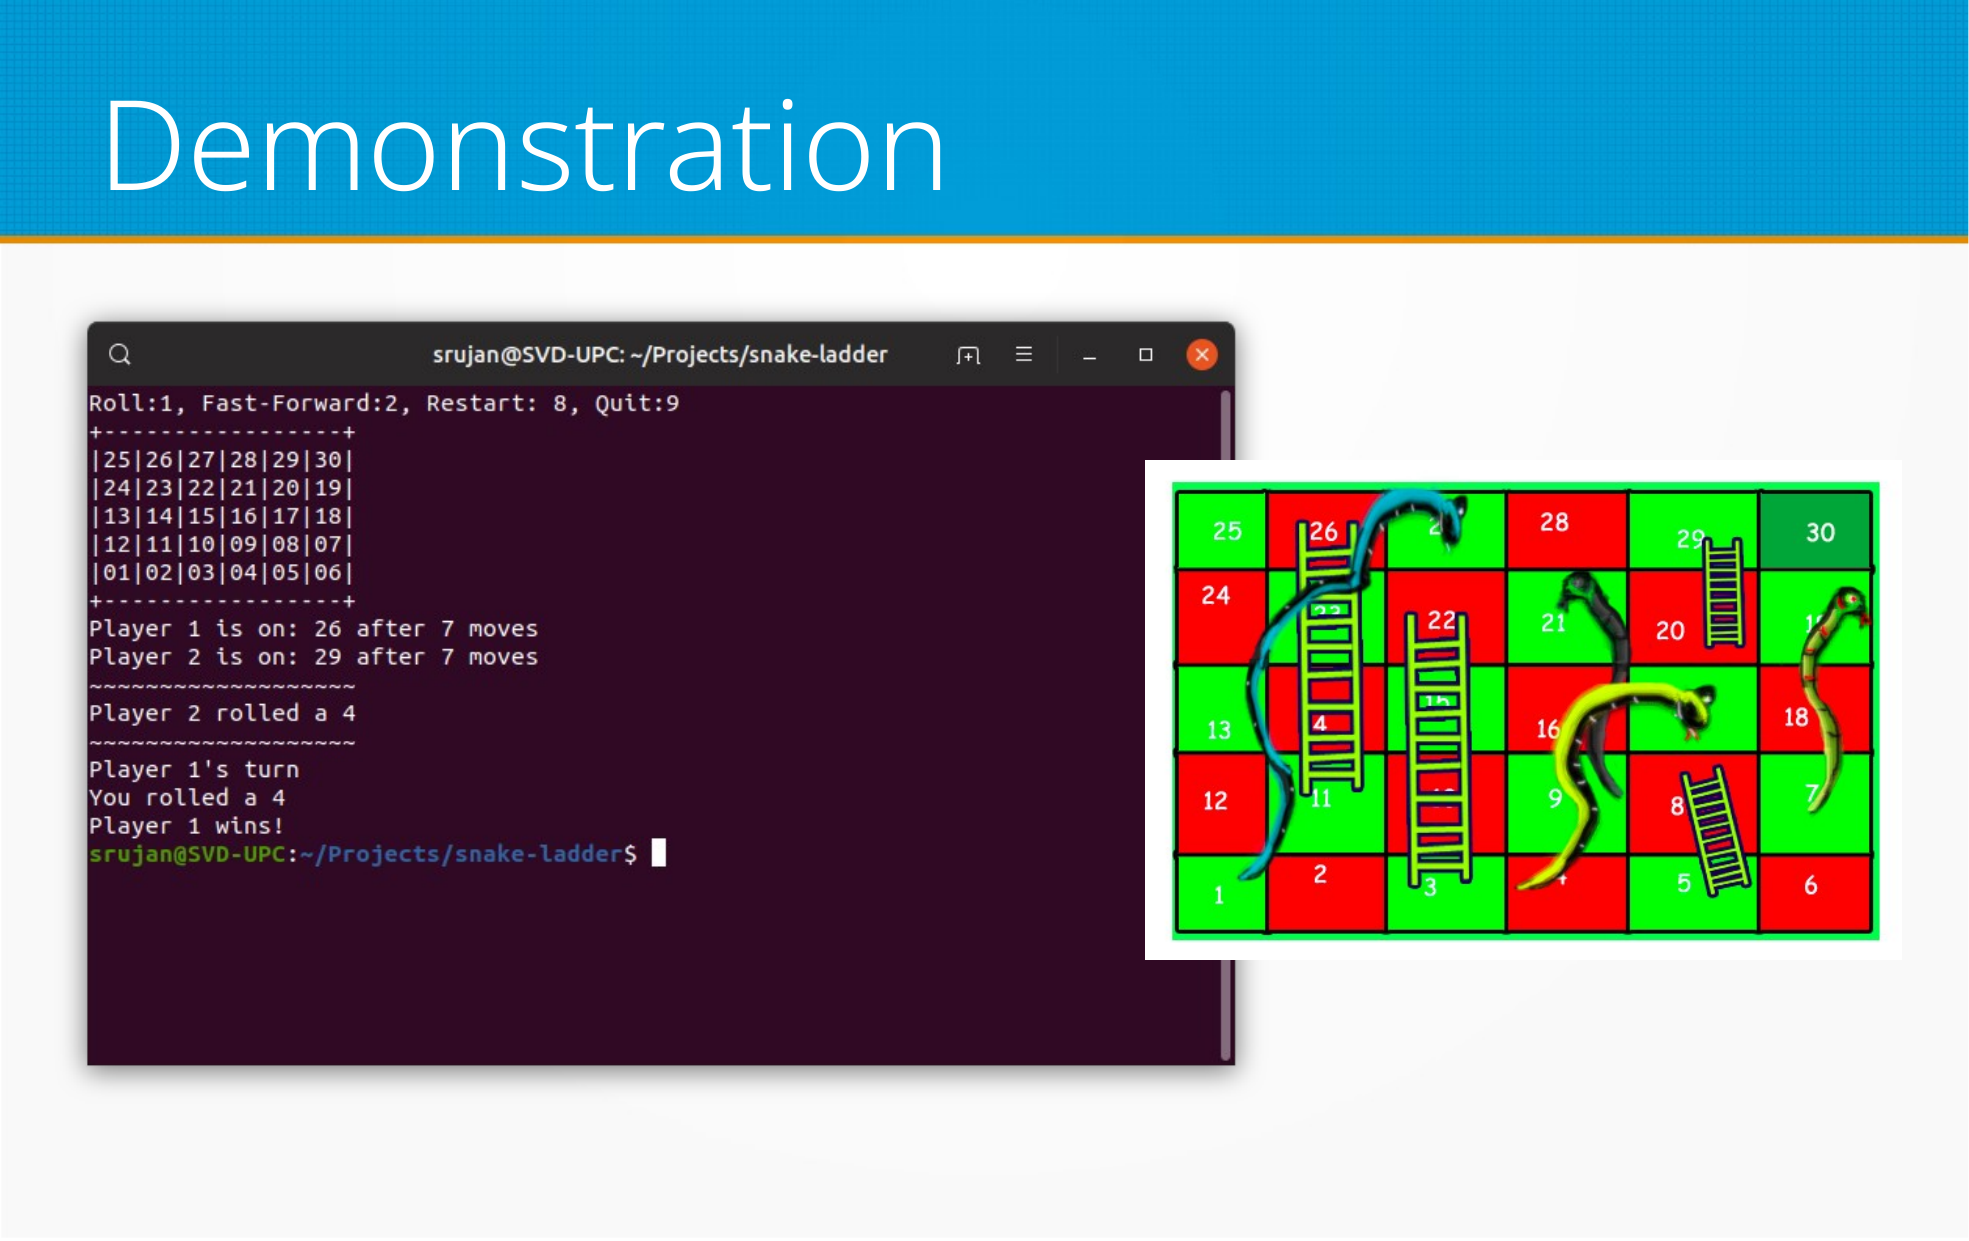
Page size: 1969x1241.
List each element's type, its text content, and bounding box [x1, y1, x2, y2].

picture [0, 233, 1969, 1241]
title Demonstration [98, 19, 1870, 227]
